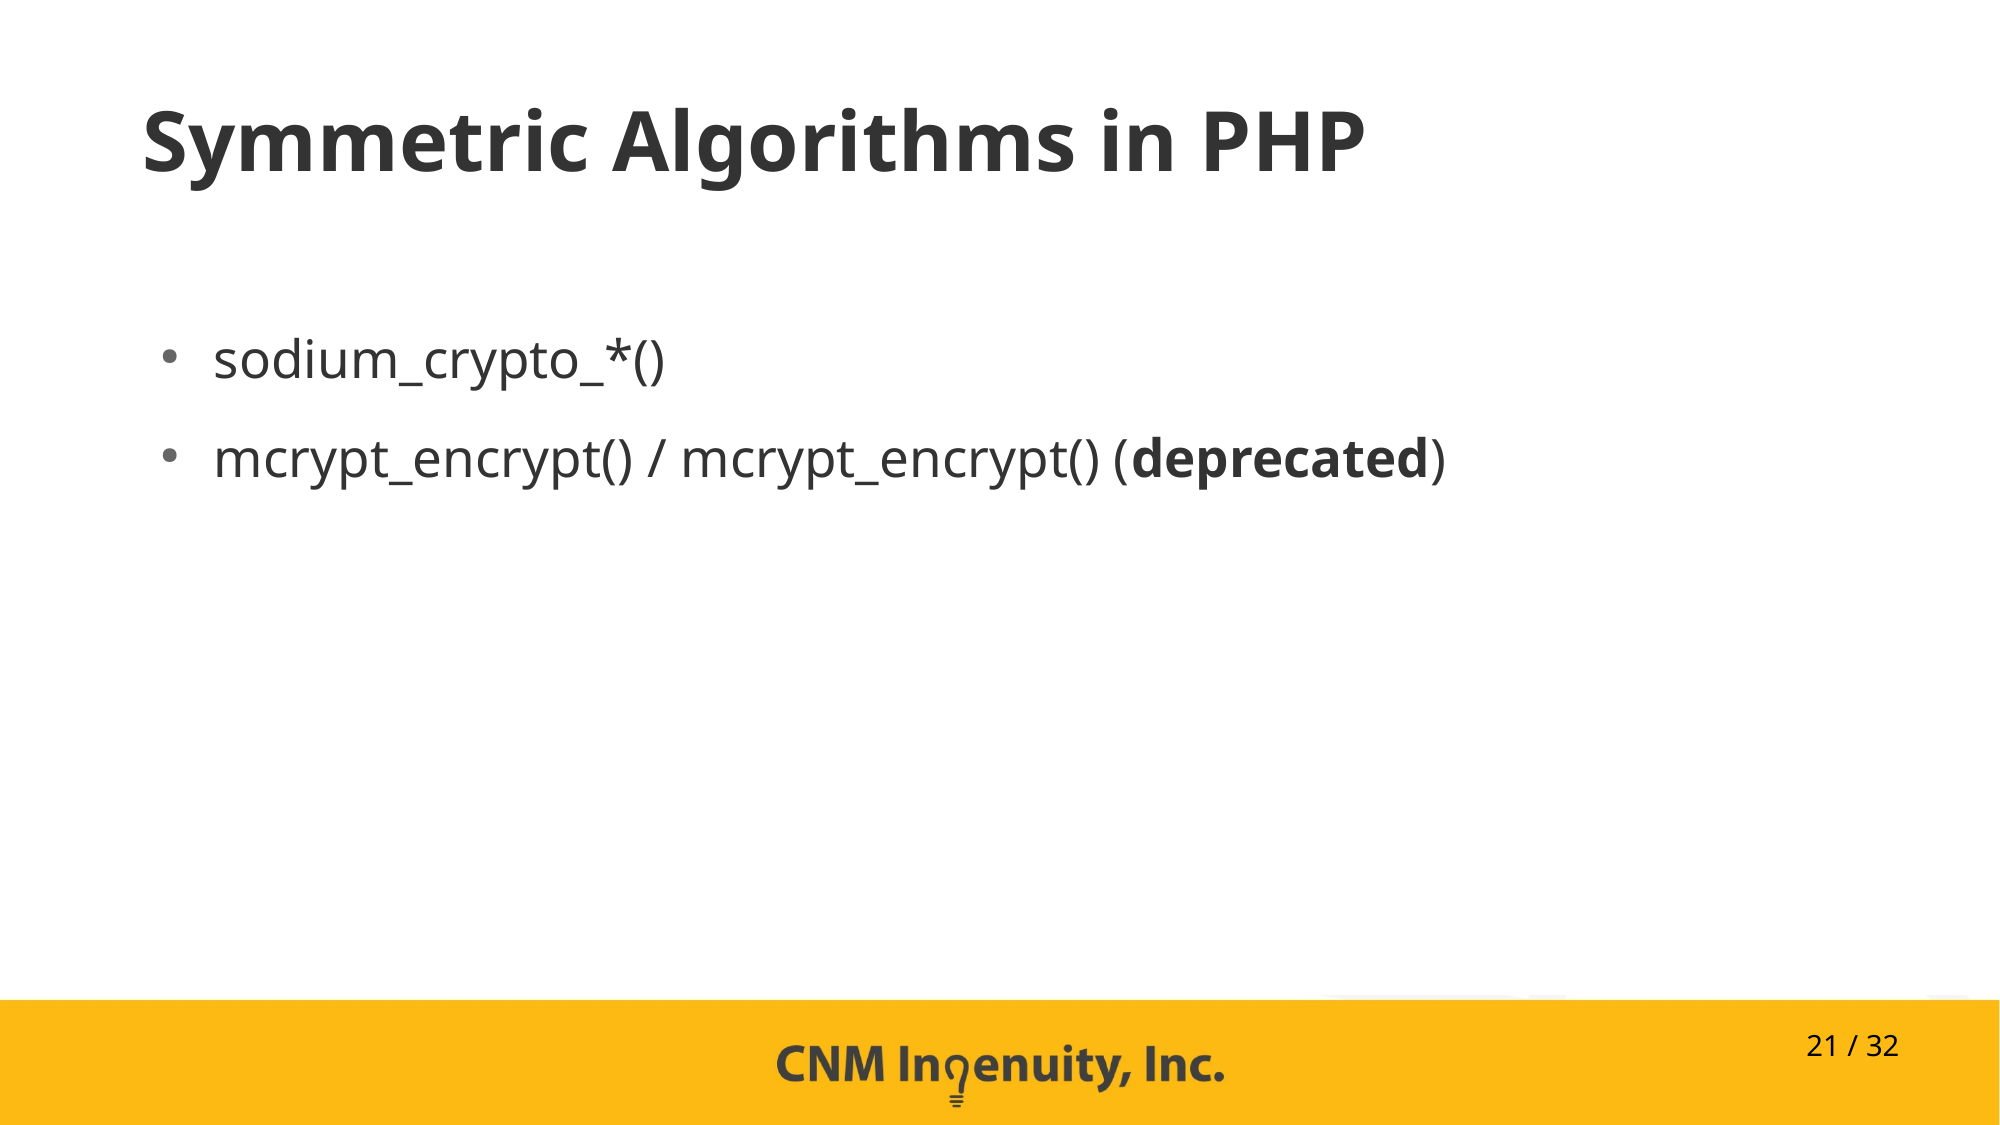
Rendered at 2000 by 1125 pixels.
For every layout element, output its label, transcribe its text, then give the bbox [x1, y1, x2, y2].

title Symmetric Algorithms in PHP [142, 44, 1900, 233]
list sodium_crypto_*() mcrypt_encrypt() / mcrypt_encrypt() (deprecated) [142, 321, 1857, 974]
